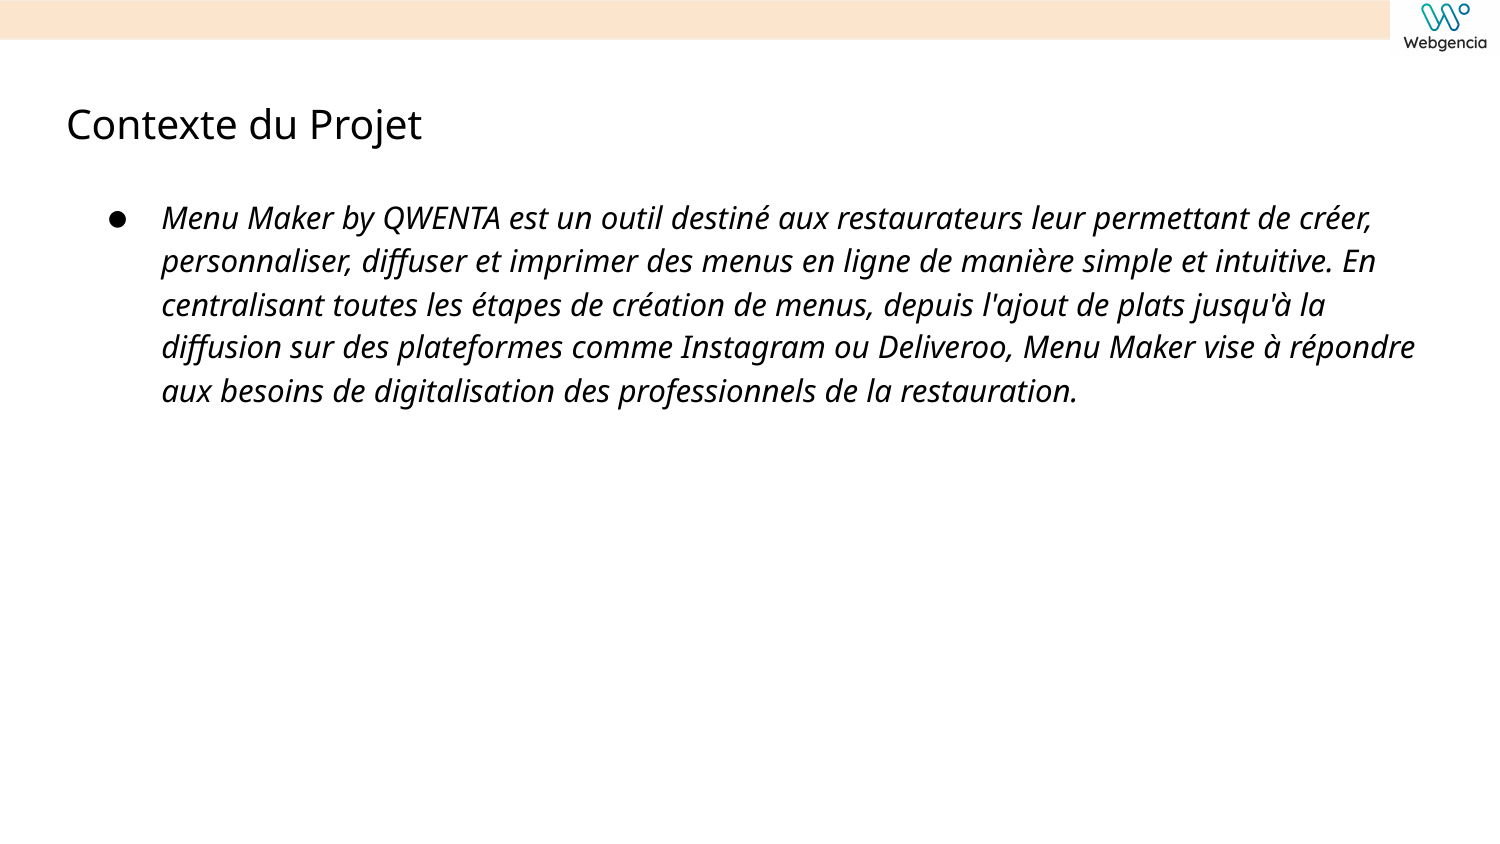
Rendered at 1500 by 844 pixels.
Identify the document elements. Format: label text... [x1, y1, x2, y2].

picture [1390, 0, 1500, 56]
text_box Menu Maker by QWENTA est un outil destiné aux restaurateurs leur permettant de créer, personnaliser, diffuser et imprimer des menus en ligne de manière simple et intuitive. En centralisant toutes les étapes de création de menus, depuis l'ajout de plats jusqu'à la diffusion sur des plateformes comme Instagram ou Deliveroo, Menu Maker vise à répondre aux besoins de digitalisation des professionnels de la restauration. [71, 177, 1437, 504]
text_box [0, 0, 1390, 40]
title Contexte du Projet [51, 72, 1449, 167]
